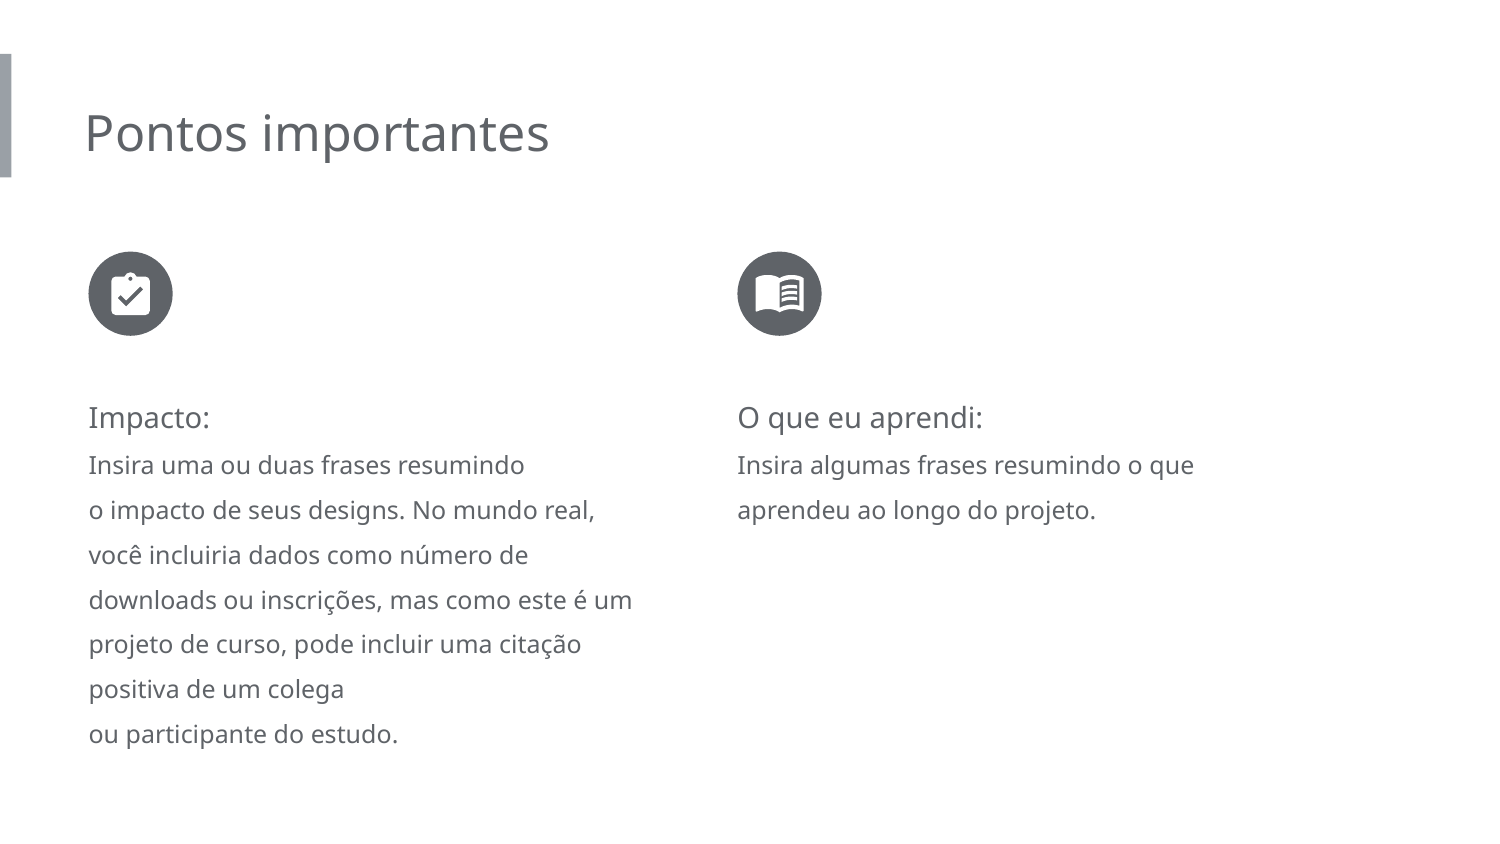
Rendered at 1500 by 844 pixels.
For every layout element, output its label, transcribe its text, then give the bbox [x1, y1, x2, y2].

text_box Impacto: Insira uma ou duas frases resumindo o impacto de seus designs. No mundo real, você incluiria dados como número de downloads ou inscrições, mas como este é um projeto de curso, pode incluir uma citação positiva de um colega ou participante do estudo. [88, 367, 654, 764]
text_box [88, 251, 173, 336]
text_box O que eu aprendi: Insira algumas frases resumindo o que aprendeu ao longo do projeto. [737, 367, 1303, 540]
text_box [737, 251, 822, 336]
text_box Pontos importantes [84, 85, 894, 176]
